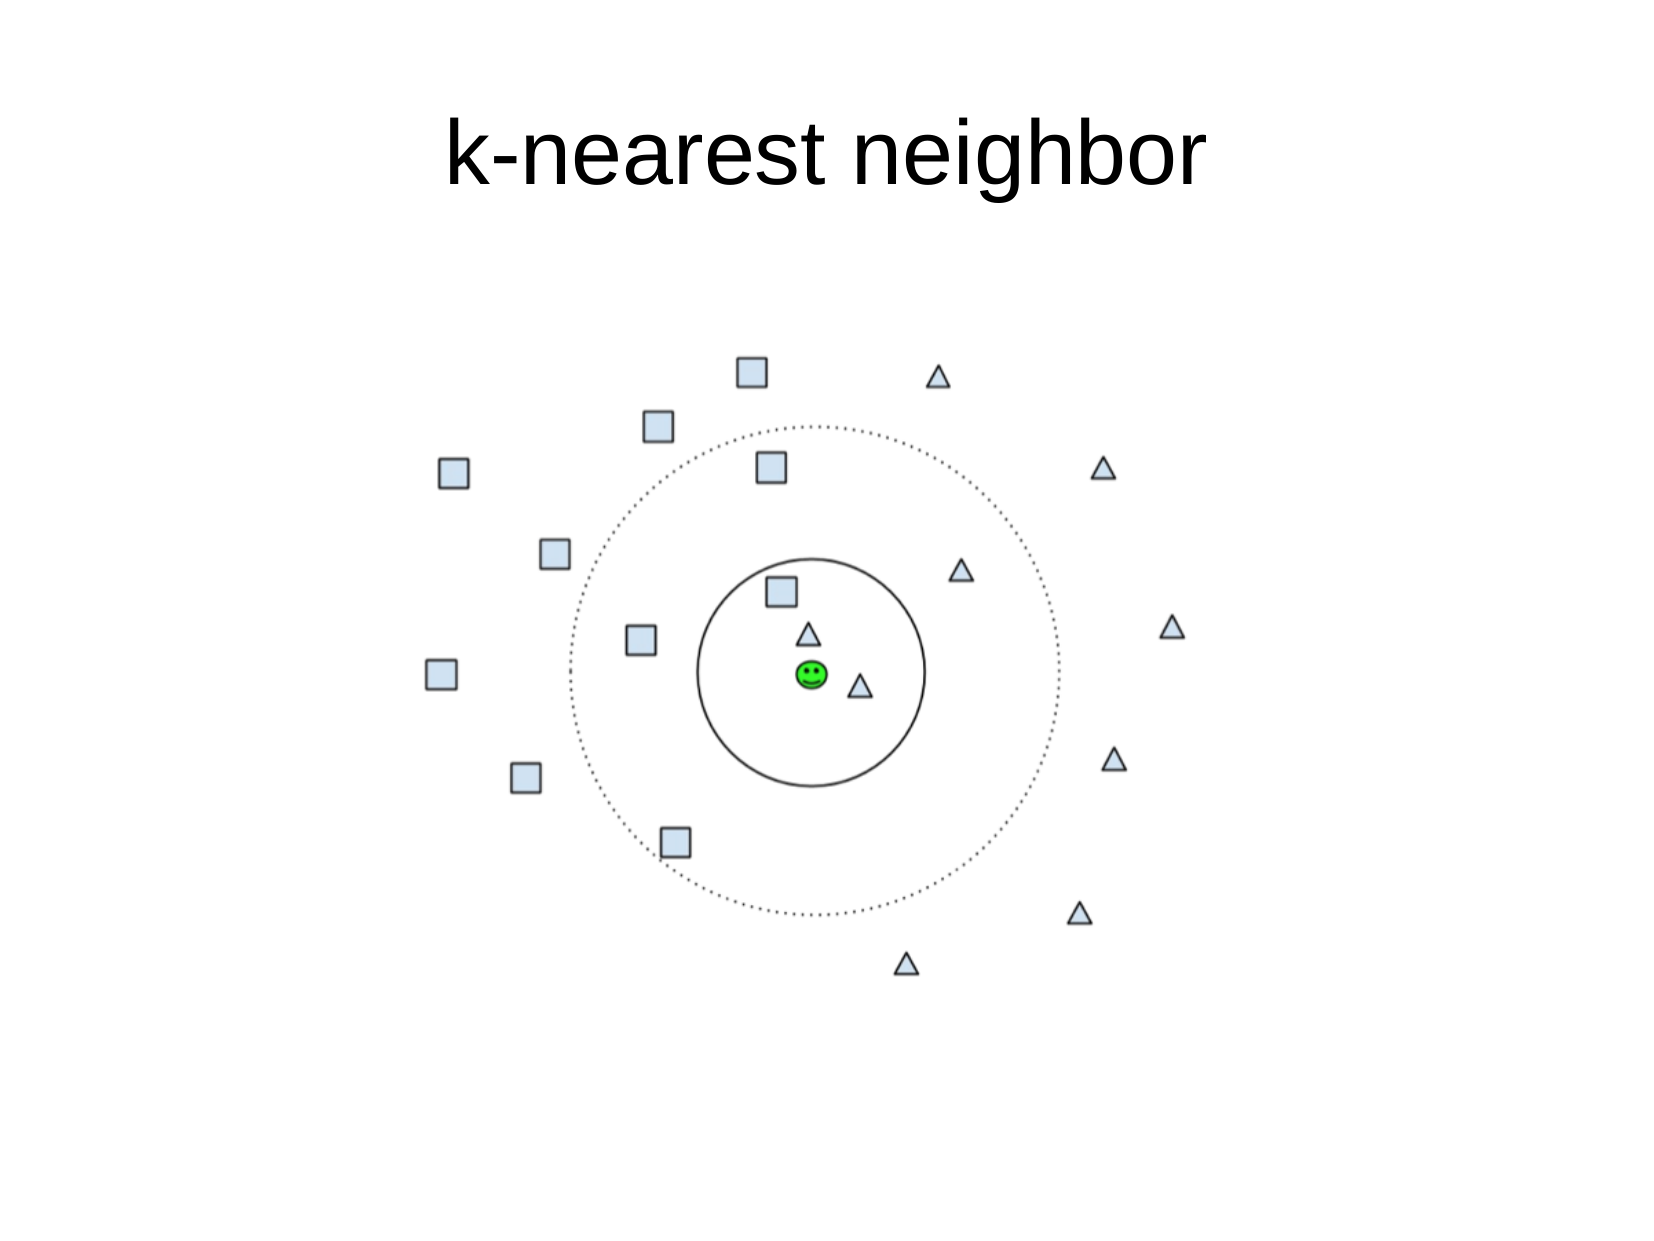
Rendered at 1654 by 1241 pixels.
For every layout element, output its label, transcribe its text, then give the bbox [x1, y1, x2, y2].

picture [363, 290, 1291, 1010]
title k-nearest neighbor [82, 49, 1571, 257]
